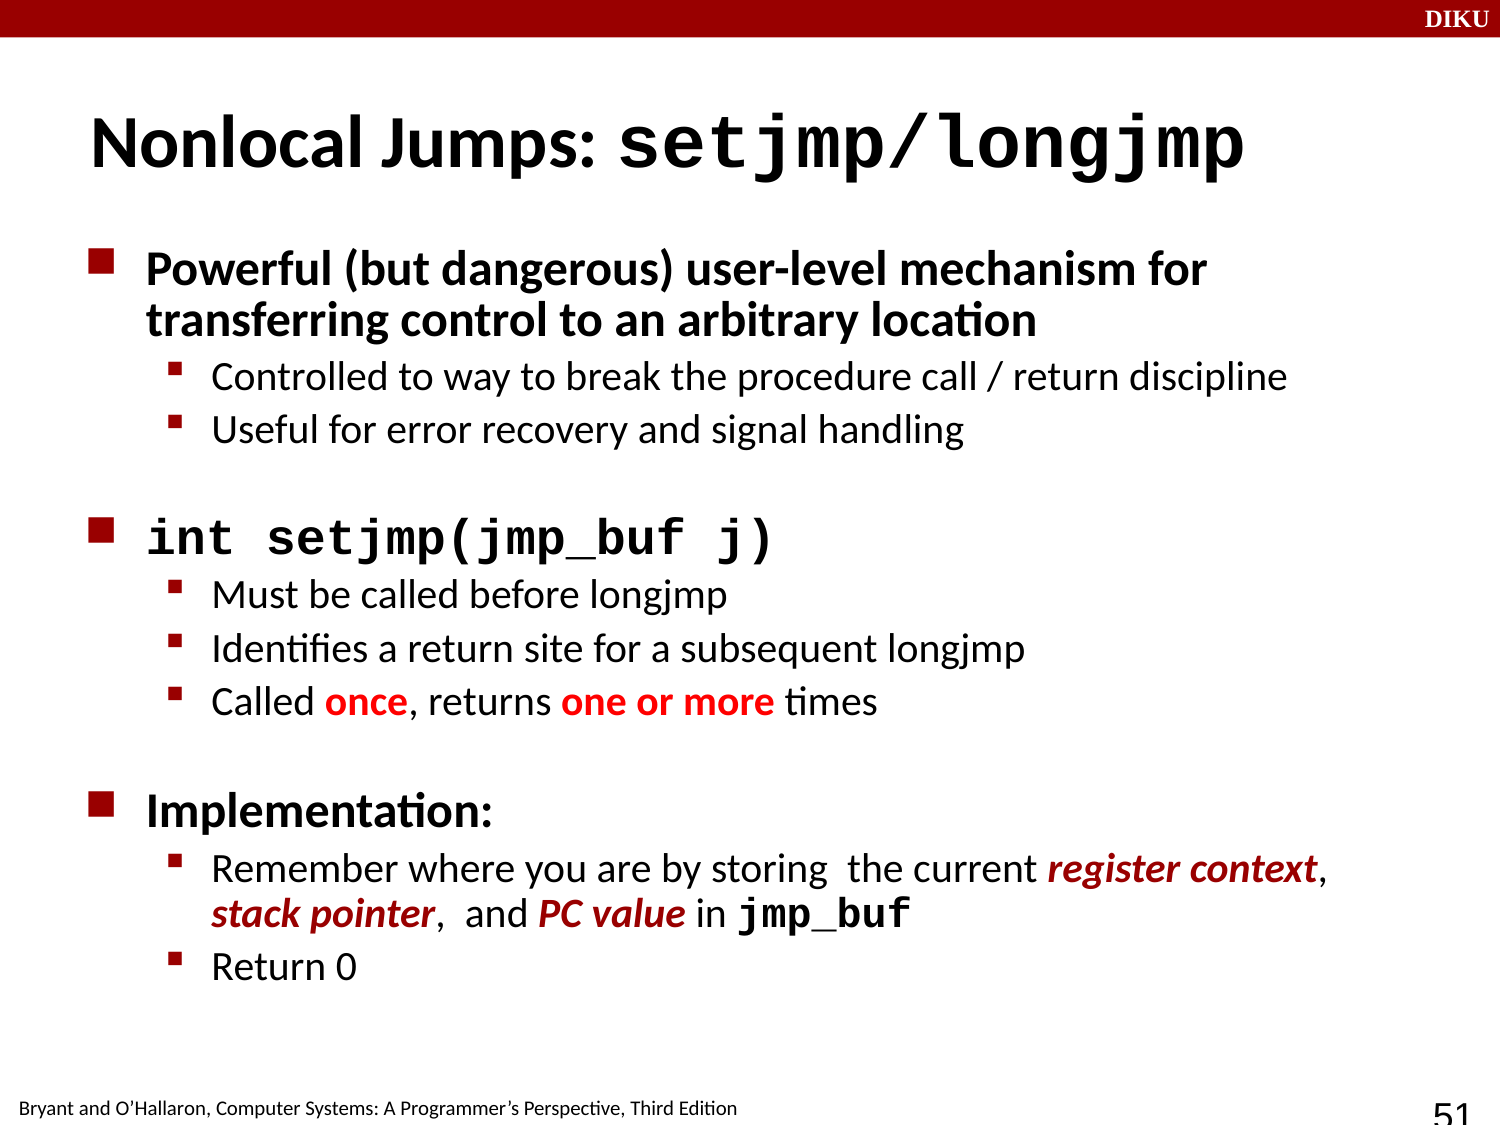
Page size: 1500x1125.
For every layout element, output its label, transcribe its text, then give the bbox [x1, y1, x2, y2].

text_box Powerful (but dangerous) user-level mechanism for transferring control to an arbitrary location Controlled to way to break the procedure call / return discipline Useful for error recovery and signal handling int setjmp(jmp_buf j) Must be called before longjmp Identifies a return site for a subsequent longjmp Called once, returns one or more times Implementation: Remember where you are by storing the current register context, stack pointer, and PC value in jmp_buf Return 0 [74, 236, 1438, 975]
text_box Nonlocal Jumps: setjmp/longjmp [75, 62, 1475, 213]
